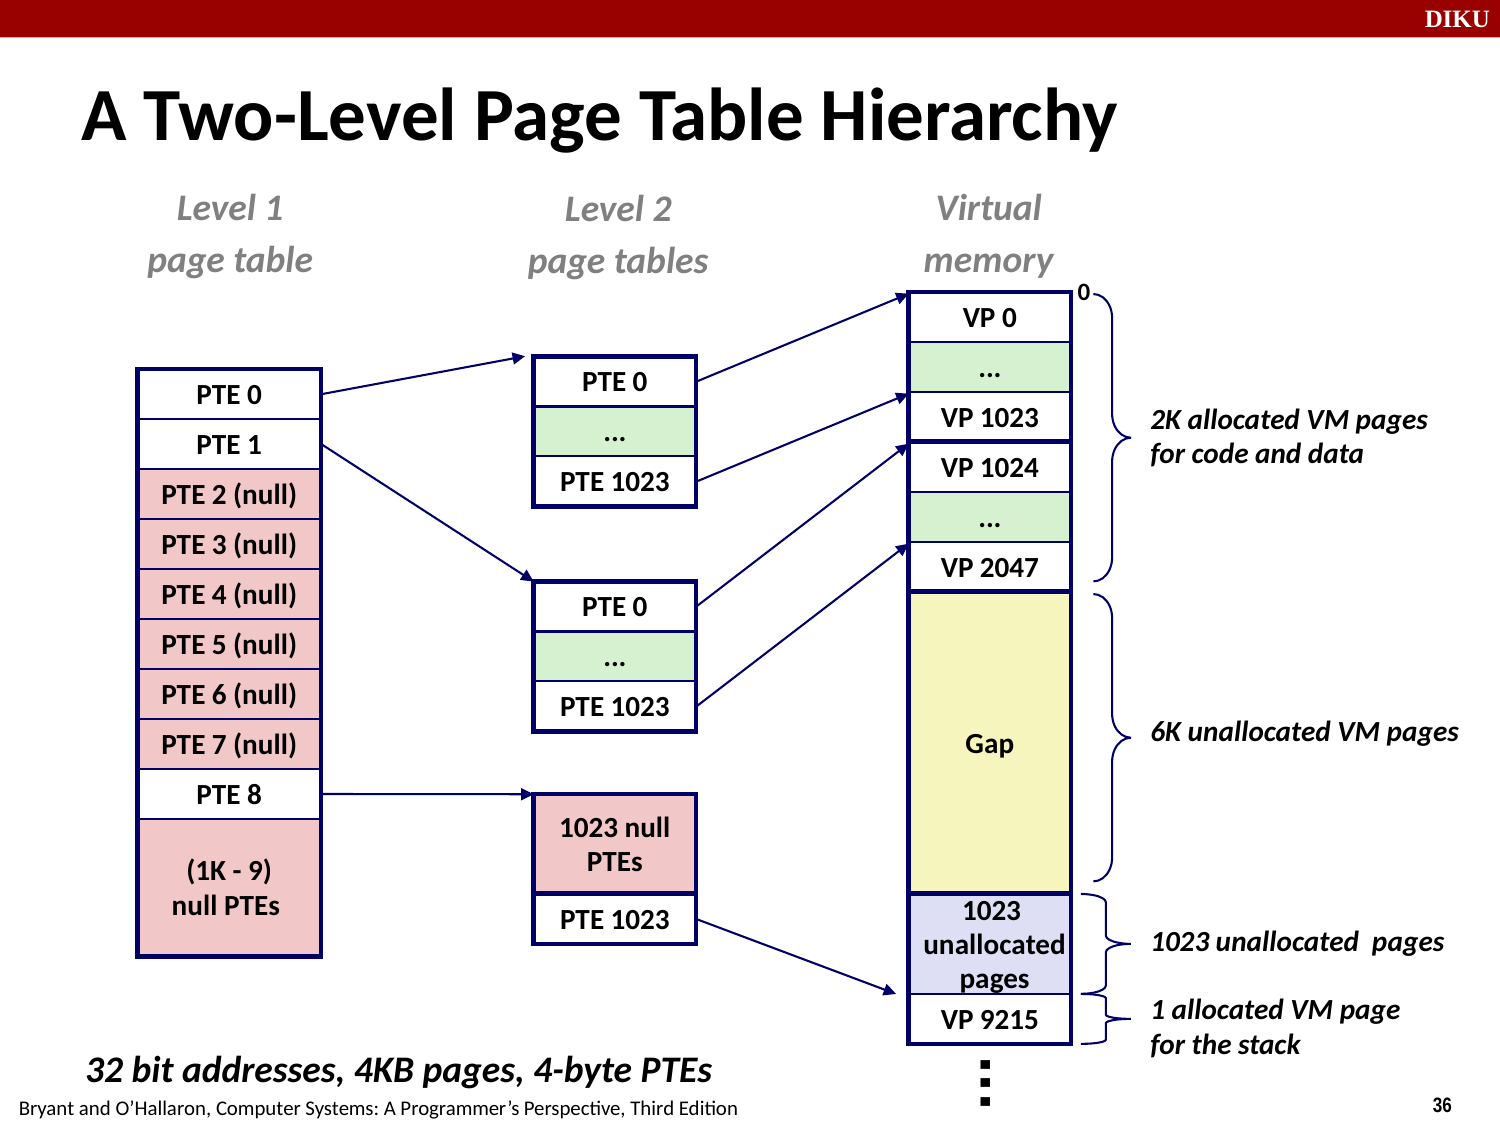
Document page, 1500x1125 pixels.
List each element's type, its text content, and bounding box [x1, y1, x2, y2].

text_box VP 2047 [911, 541, 1069, 589]
text_box PTE 0 [536, 359, 694, 406]
text_box 1 allocated VM page for the stack [1135, 984, 1416, 1069]
text_box 6K unallocated VM pages [1135, 706, 1474, 757]
text_box VP 1024 [911, 444, 1069, 491]
text_box PTE 1023 [536, 456, 694, 504]
text_box VP 1023 [911, 391, 1069, 439]
text_box Level 1 page table [132, 181, 329, 294]
text_box ... [536, 406, 694, 456]
text_box Virtual memory [908, 181, 1069, 294]
text_box PTE 3 (null) [140, 518, 319, 568]
text_box PTE 2 (null) [140, 468, 319, 518]
text_box Level 2 page tables [513, 182, 724, 295]
text_box ... [961, 1054, 1045, 1109]
text_box PTE 0 [140, 371, 319, 418]
text_box ... [536, 631, 694, 681]
text_box PTE 6 (null) [140, 668, 319, 718]
text_box PTE 0 [536, 584, 694, 631]
text_box PTE 7 (null) [140, 718, 319, 768]
text_box Gap [908, 591, 1072, 892]
text_box 2K allocated VM pages for code and data [1135, 394, 1444, 479]
text_box ... [911, 341, 1069, 391]
text_box PTE 4 (null) [140, 568, 319, 618]
text_box 0 [1062, 269, 1105, 315]
text_box 32 bit addresses, 4KB pages, 4-byte PTEs [70, 1037, 728, 1098]
text_box ... [911, 491, 1069, 541]
text_box PTE 1023 [536, 893, 694, 942]
text_box PTE 5 (null) [140, 618, 319, 668]
text_box (1K - 9) null PTEs [140, 819, 319, 954]
text_box 1023 unallocated pages [911, 896, 1069, 993]
text_box PTE 8 [140, 768, 319, 819]
text_box A Two-Level Page Table Hierarchy [66, 46, 1426, 175]
text_box VP 9215 [911, 993, 1069, 1042]
text_box PTE 1 [140, 418, 319, 468]
text_box PTE 1023 [536, 681, 694, 729]
text_box 1023 null PTEs [536, 796, 694, 893]
text_box VP 0 [911, 294, 1069, 341]
text_box 1023 unallocated pages [1135, 916, 1460, 967]
